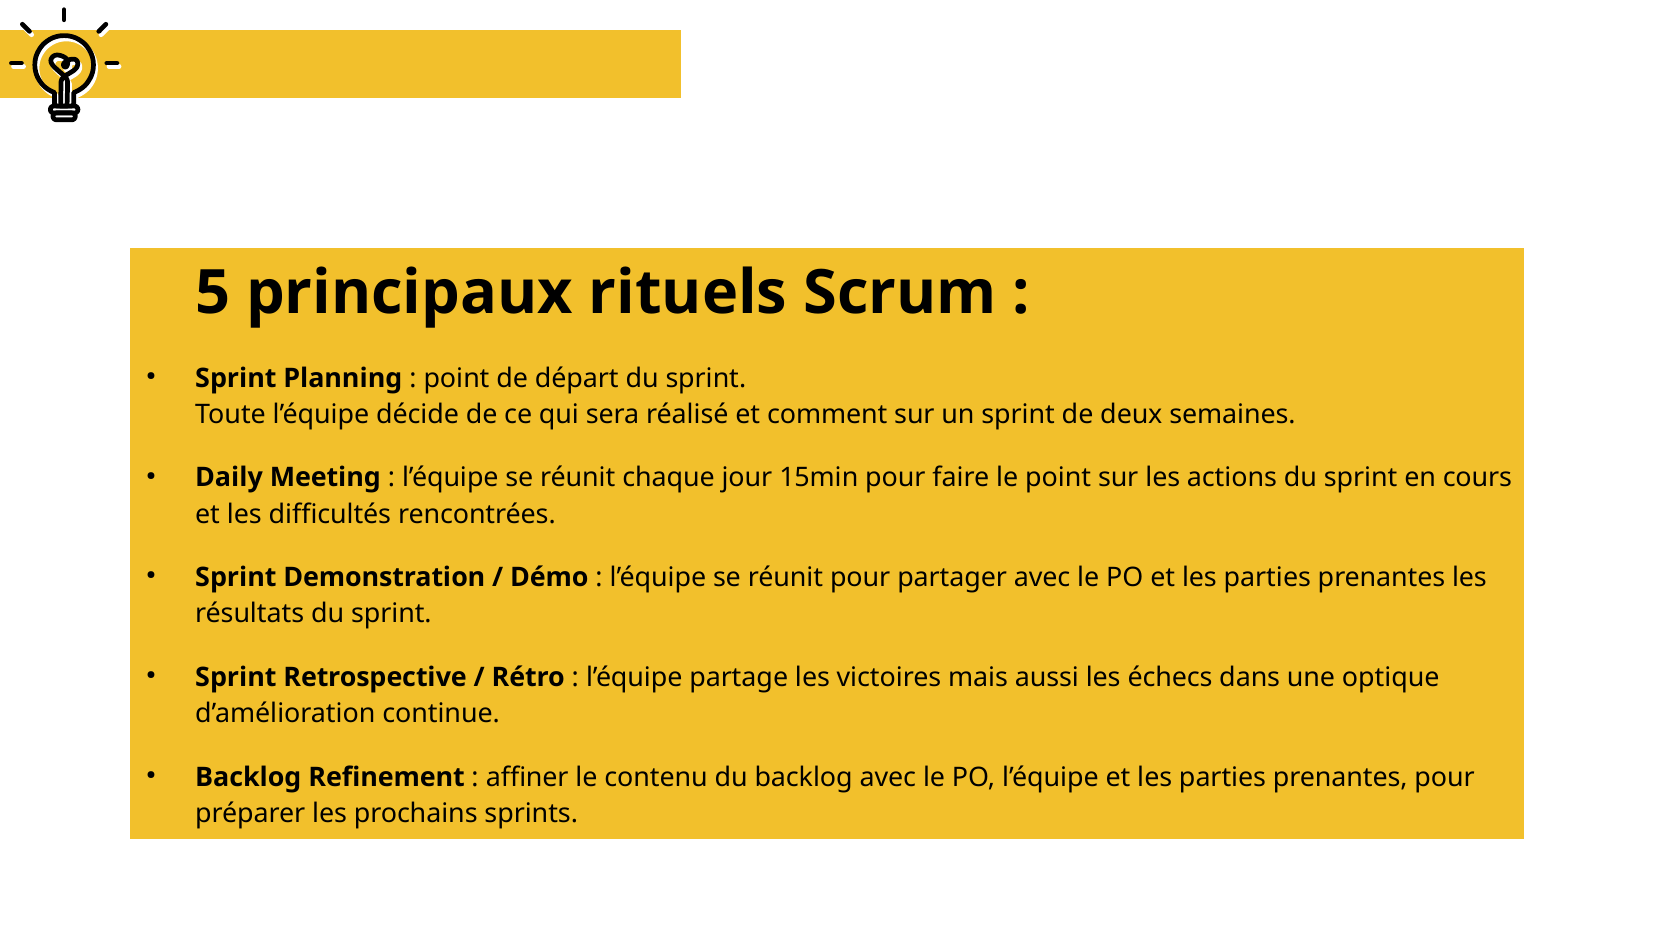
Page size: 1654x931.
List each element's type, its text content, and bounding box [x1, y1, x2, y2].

list 5 principaux rituels Scrum : Sprint Planning : point de départ du sprint. Toute l’équipe décide de ce qui sera réalisé et comment sur un sprint de deux semaines. Daily Meeting : l’équipe se réunit chaque jour 15min pour faire le point sur les actions du sprint en cours et les difficultés rencontrées. Sprint Demonstration / Démo : l’équipe se réunit pour partager avec le PO et les parties prenantes les résultats du sprint. Sprint Retrospective / Rétro : l’équipe partage les victoires mais aussi les échecs dans une optique d’amélioration continue. Backlog Refinement : affiner le contenu du backlog avec le PO, l’équipe et les parties prenantes, pour préparer les prochains sprints. [129, 248, 1524, 839]
